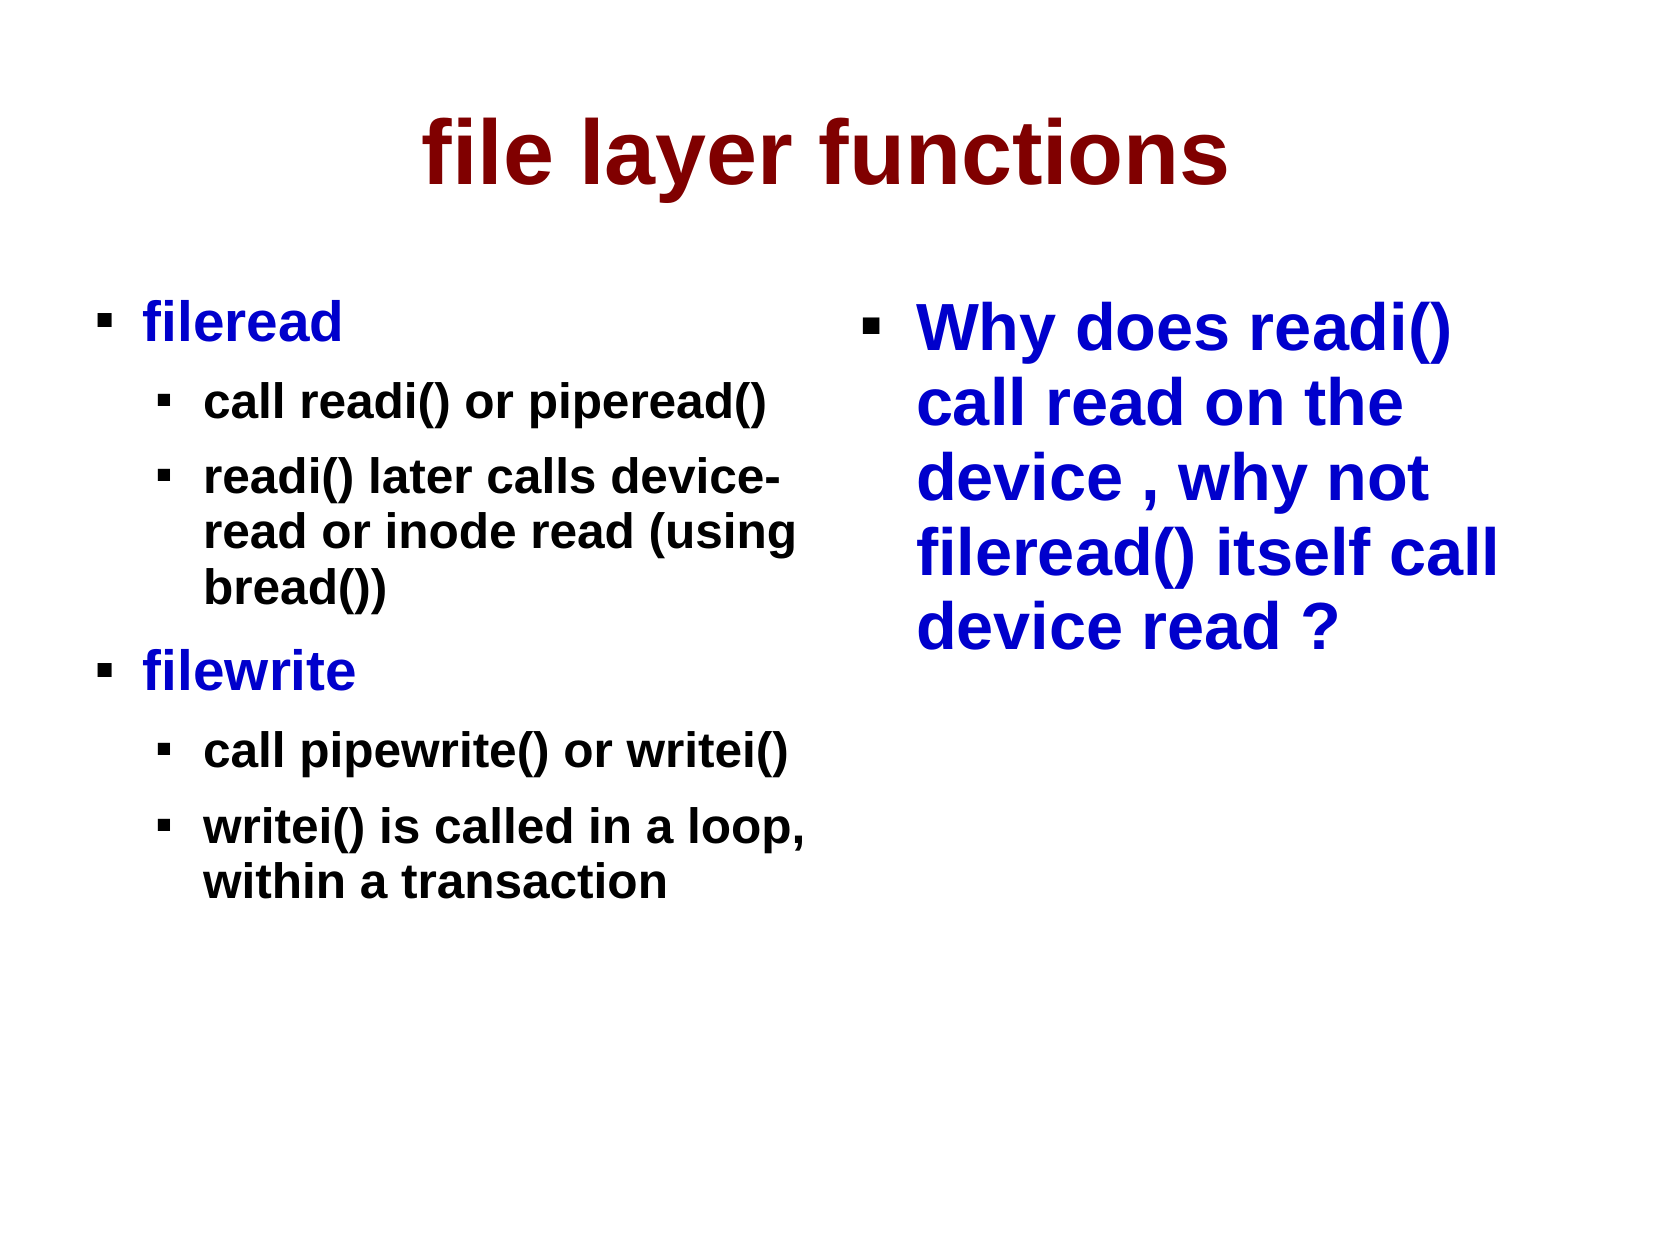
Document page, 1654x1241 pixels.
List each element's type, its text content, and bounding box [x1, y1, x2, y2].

title file layer functions [82, 49, 1571, 257]
list Why does readi() call read on the device , why not fileread() itself call device read ? [845, 290, 1572, 1010]
list fileread call readi() or piperead() readi() later calls device-read or inode read (using bread()) filewrite call pipewrite() or writei() writei() is called in a loop, within a transaction [82, 290, 809, 1010]
